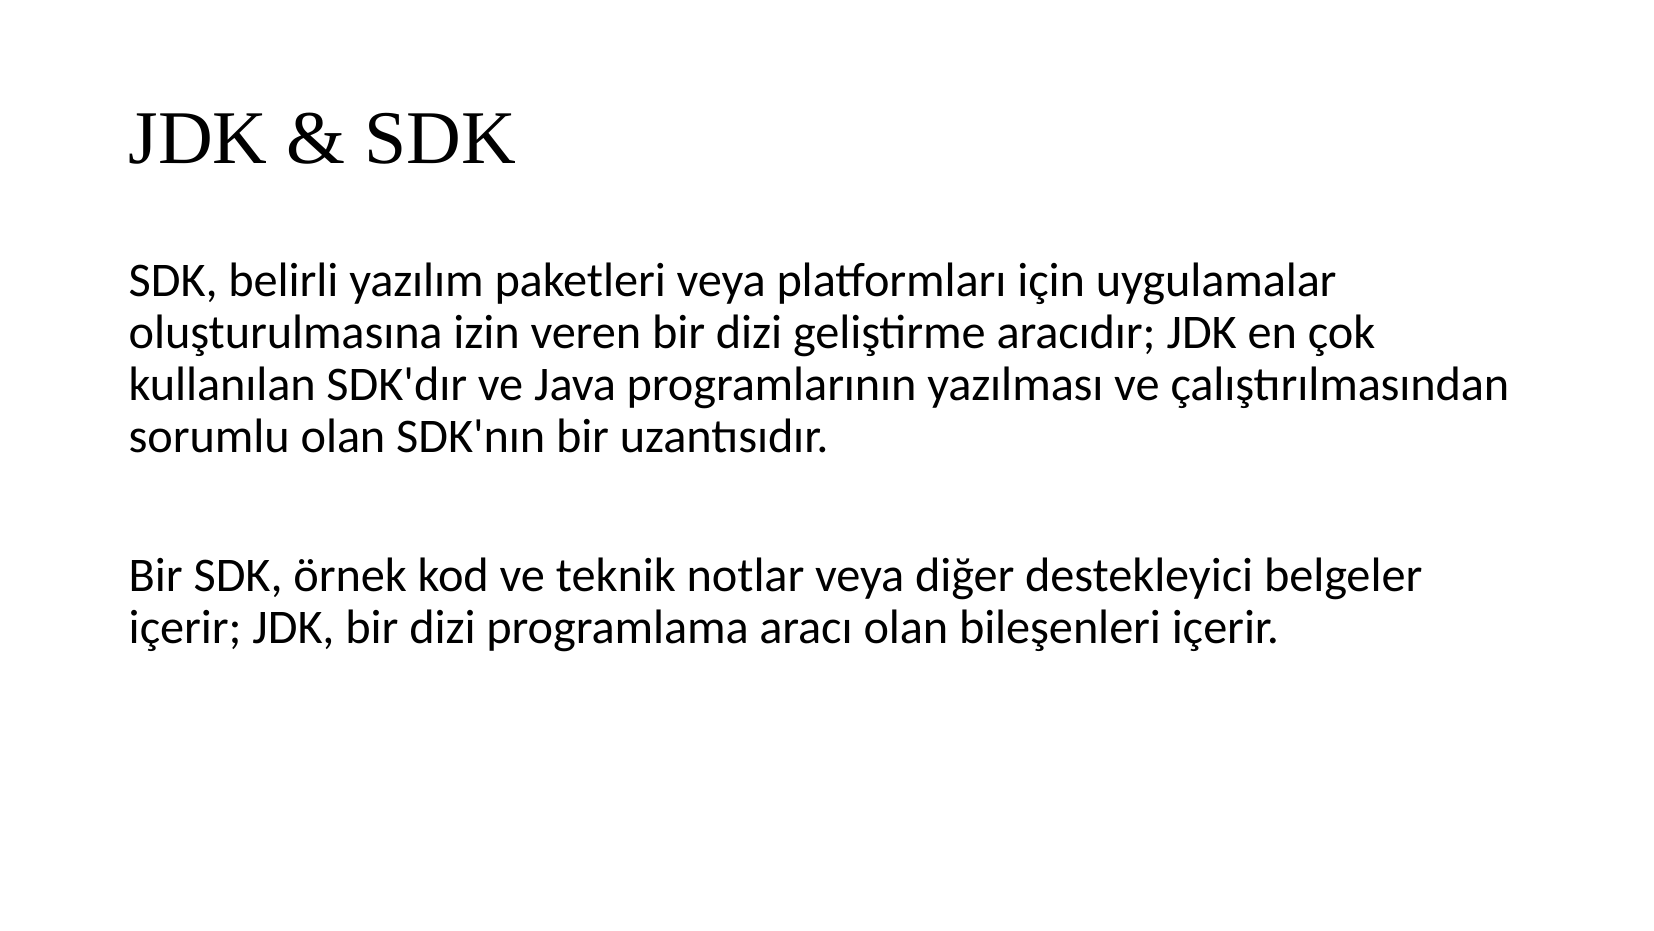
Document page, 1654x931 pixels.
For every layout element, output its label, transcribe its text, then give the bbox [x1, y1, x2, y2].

list SDK, belirli yazılım paketleri veya platformları için uygulamalar oluşturulmasına izin veren bir dizi geliştirme aracıdır; JDK en çok kullanılan SDK'dır ve Java programlarının yazılması ve çalıştırılmasından sorumlu olan SDK'nın bir uzantısıdır. Bir SDK, örnek kod ve teknik notlar veya diğer destekleyici belgeler içerir; JDK, bir dizi programlama aracı olan bileşenleri içerir. [113, 247, 1540, 838]
title JDK & SDK [113, 49, 1540, 230]
